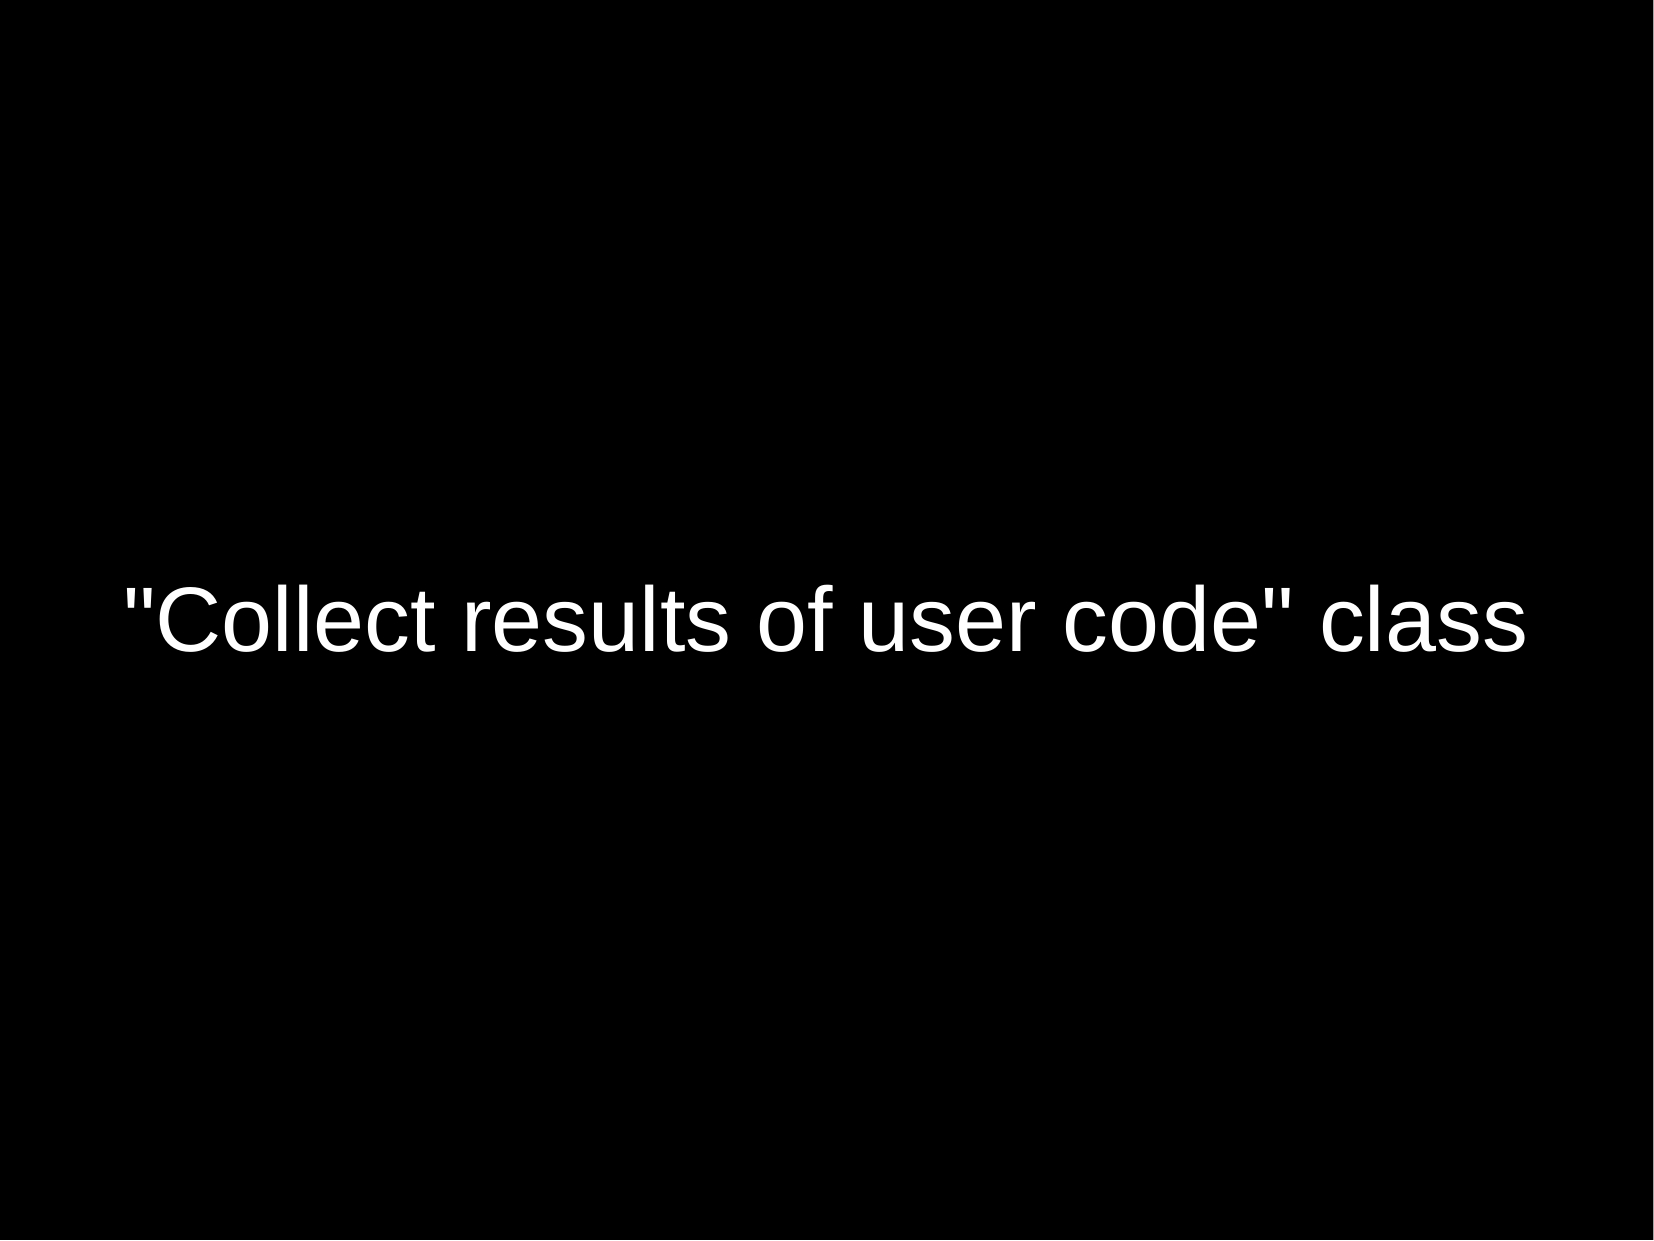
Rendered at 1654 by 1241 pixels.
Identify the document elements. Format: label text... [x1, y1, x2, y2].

title "Collect results of user code" class [82, 516, 1571, 724]
